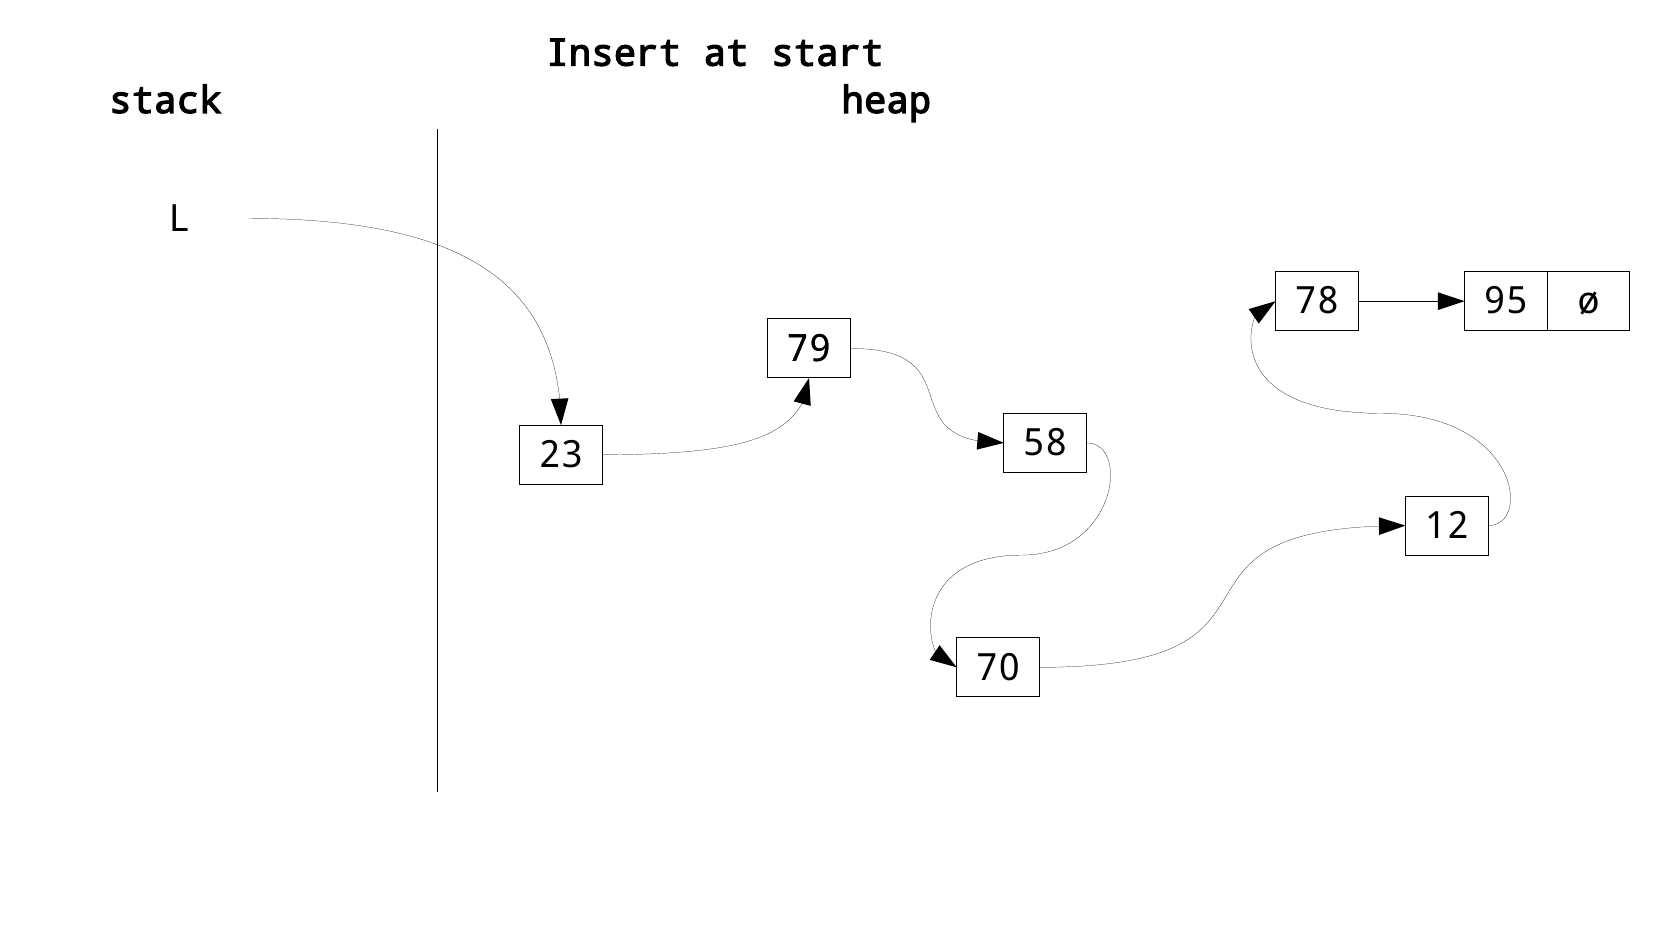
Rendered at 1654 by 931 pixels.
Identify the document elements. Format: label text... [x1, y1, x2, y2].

text_box 12 [1405, 496, 1489, 556]
text_box ø [1547, 271, 1630, 331]
text_box 95 [1464, 271, 1547, 331]
text_box 79 [767, 318, 851, 378]
text_box 58 [1003, 413, 1087, 473]
text_box 23 [519, 425, 603, 485]
text_box L [153, 188, 249, 248]
text_box heap [826, 70, 1040, 130]
text_box 70 [956, 637, 1040, 697]
text_box Insert at start [531, 23, 1028, 83]
text_box stack [94, 70, 308, 130]
text_box 78 [1275, 271, 1359, 331]
